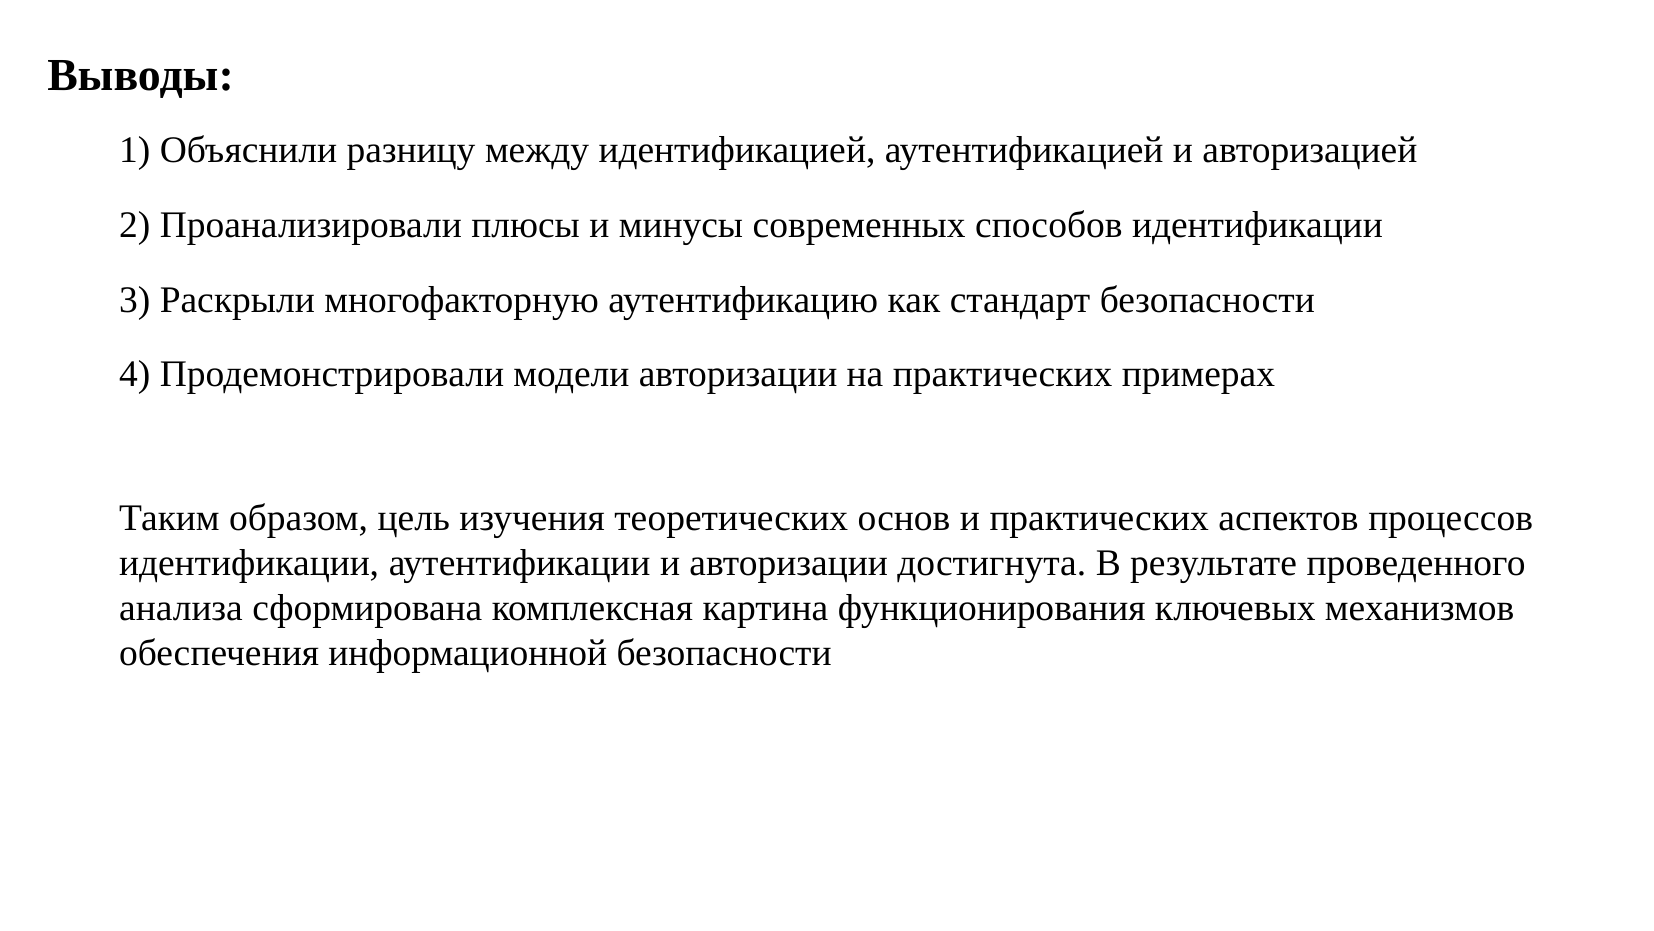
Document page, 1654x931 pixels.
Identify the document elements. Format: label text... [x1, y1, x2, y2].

text_box 1) Объяснили разницу между идентификацией, аутентификацией и авторизацией 2) Проанализировали плюсы и минусы современных способов идентификации 3) Раскрыли многофакторную аутентификацию как стандарт безопасности 4) Продемонстрировали модели авторизации на практических примерах Таким образом, цель изучения теоретических основ и практических аспектов процессов идентификации, аутентификации и авторизации достигнута. В результате проведенного анализа сформирована комплексная картина функционирования ключевых механизмов обеспечения информационной безопасности [29, 118, 1624, 886]
text_box Выводы: [47, 21, 1536, 118]
